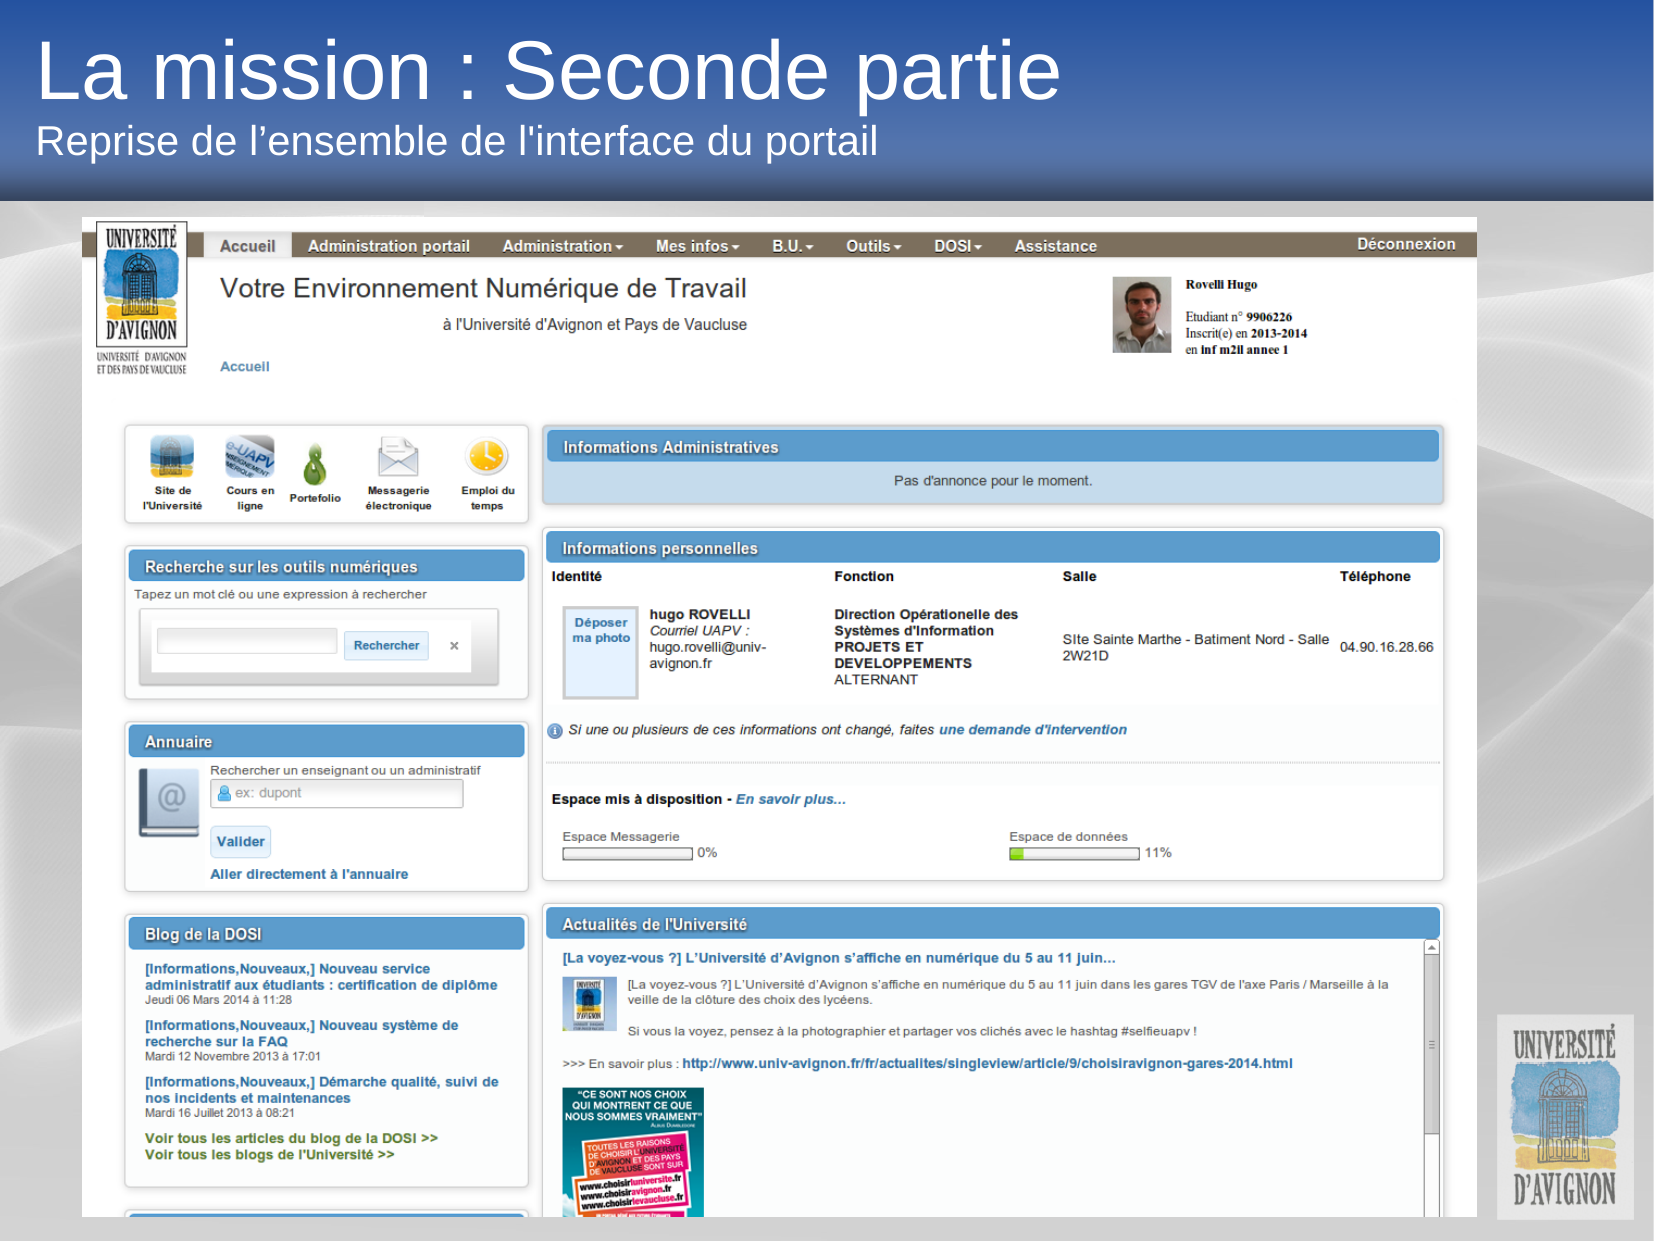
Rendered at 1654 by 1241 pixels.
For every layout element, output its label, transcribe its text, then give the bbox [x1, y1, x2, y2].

title La mission : Seconde partie Reprise de l’ensemble de l'interface du portail [35, 0, 1498, 213]
picture [0, 0, 1654, 1241]
